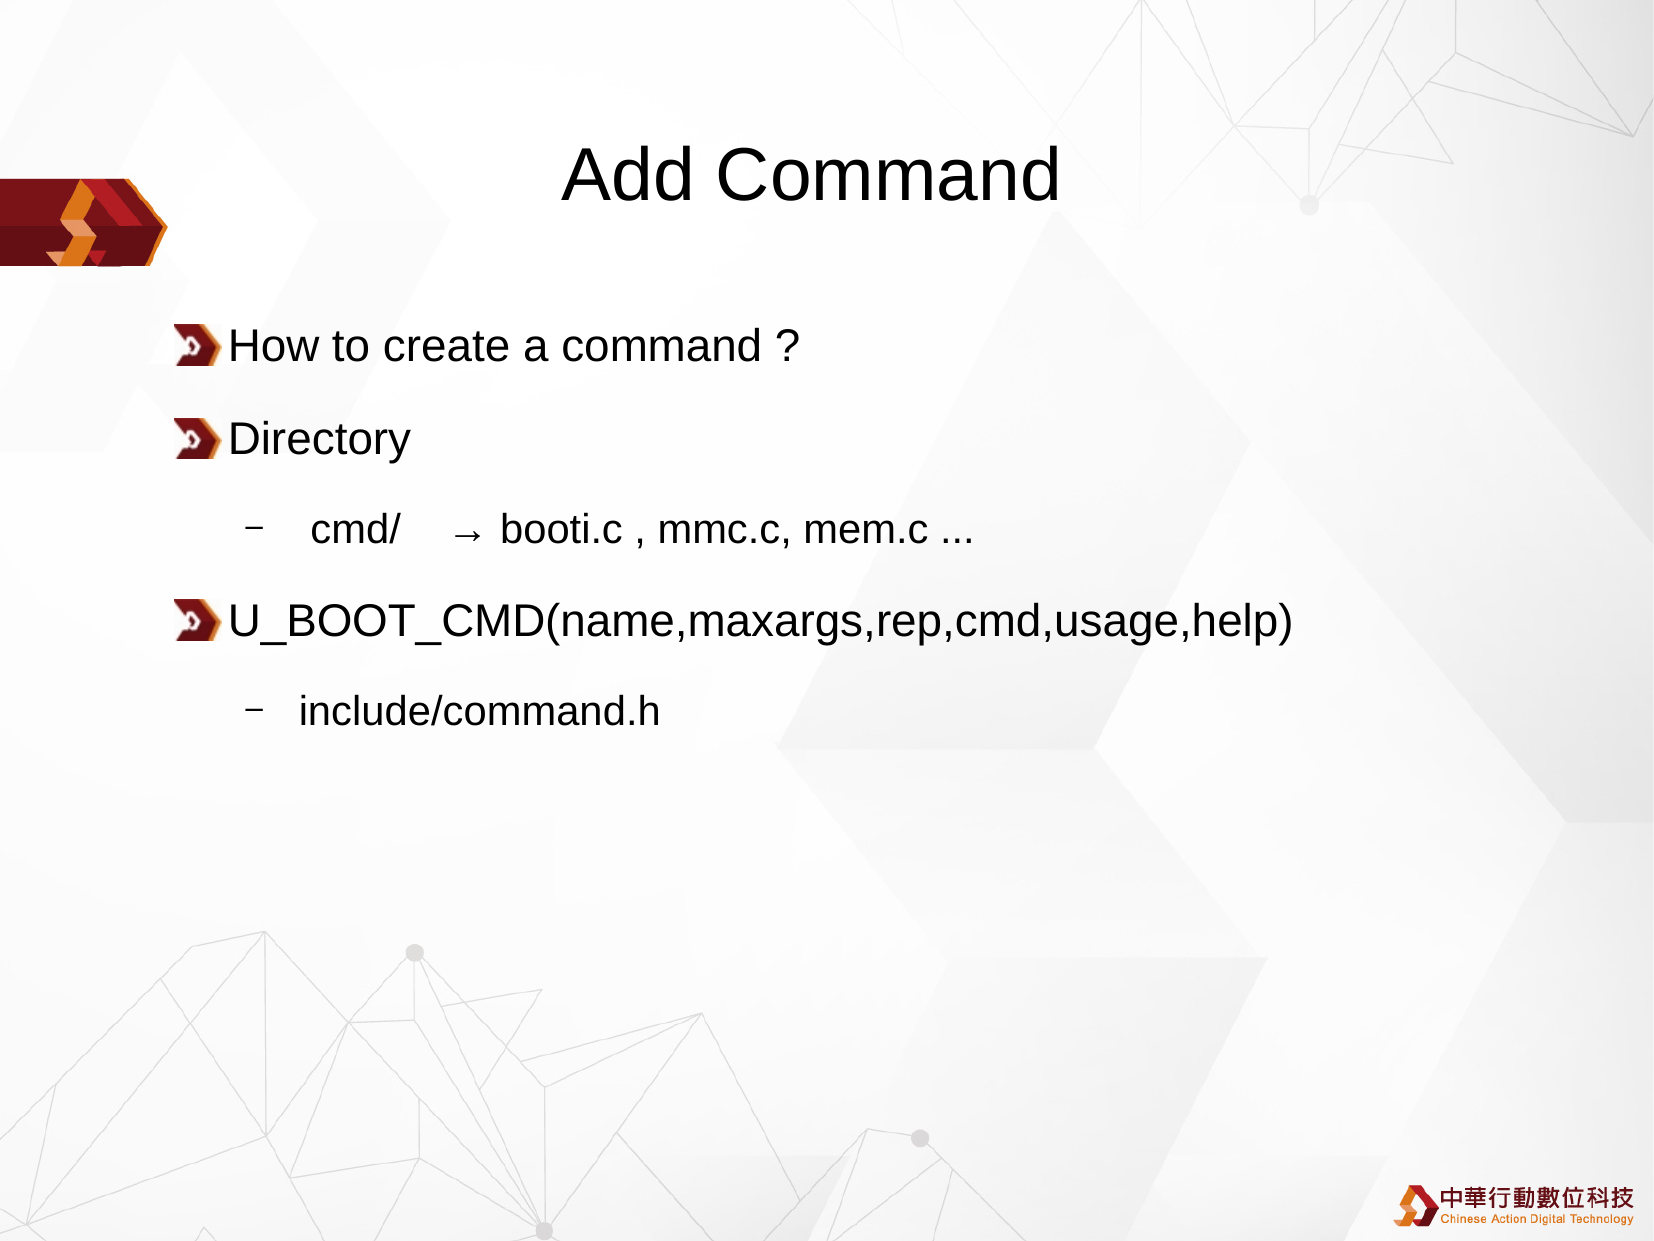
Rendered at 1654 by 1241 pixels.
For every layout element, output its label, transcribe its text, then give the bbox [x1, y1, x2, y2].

list How to create a command ? Directory cmd/ → booti.c , mmc.c, mem.c ... U_BOOT_CMD(name,maxargs,rep,cmd,usage,help) include/command.h [118, 319, 1571, 1039]
picture [0, 0, 1654, 1241]
title Add Command [118, 90, 1506, 259]
